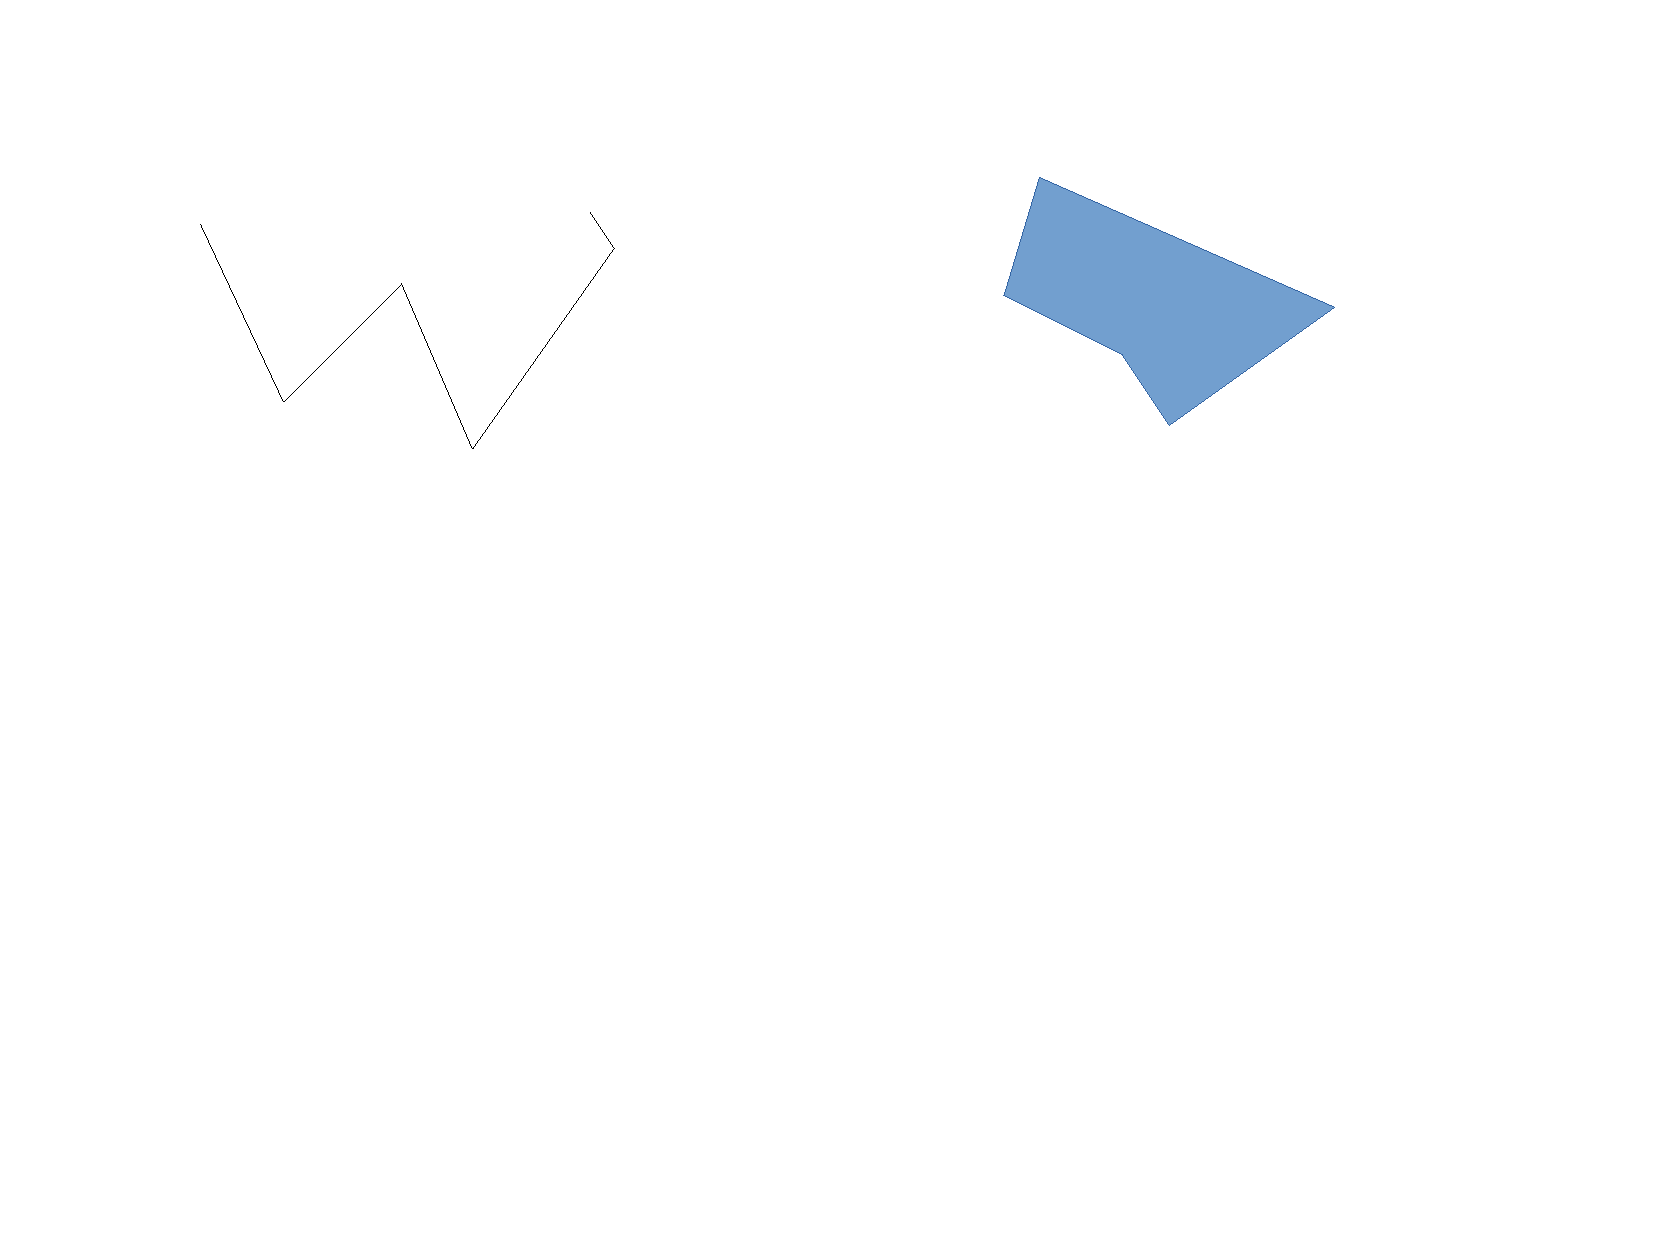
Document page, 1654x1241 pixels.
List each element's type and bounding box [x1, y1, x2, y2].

text_box [1003, 177, 1335, 426]
